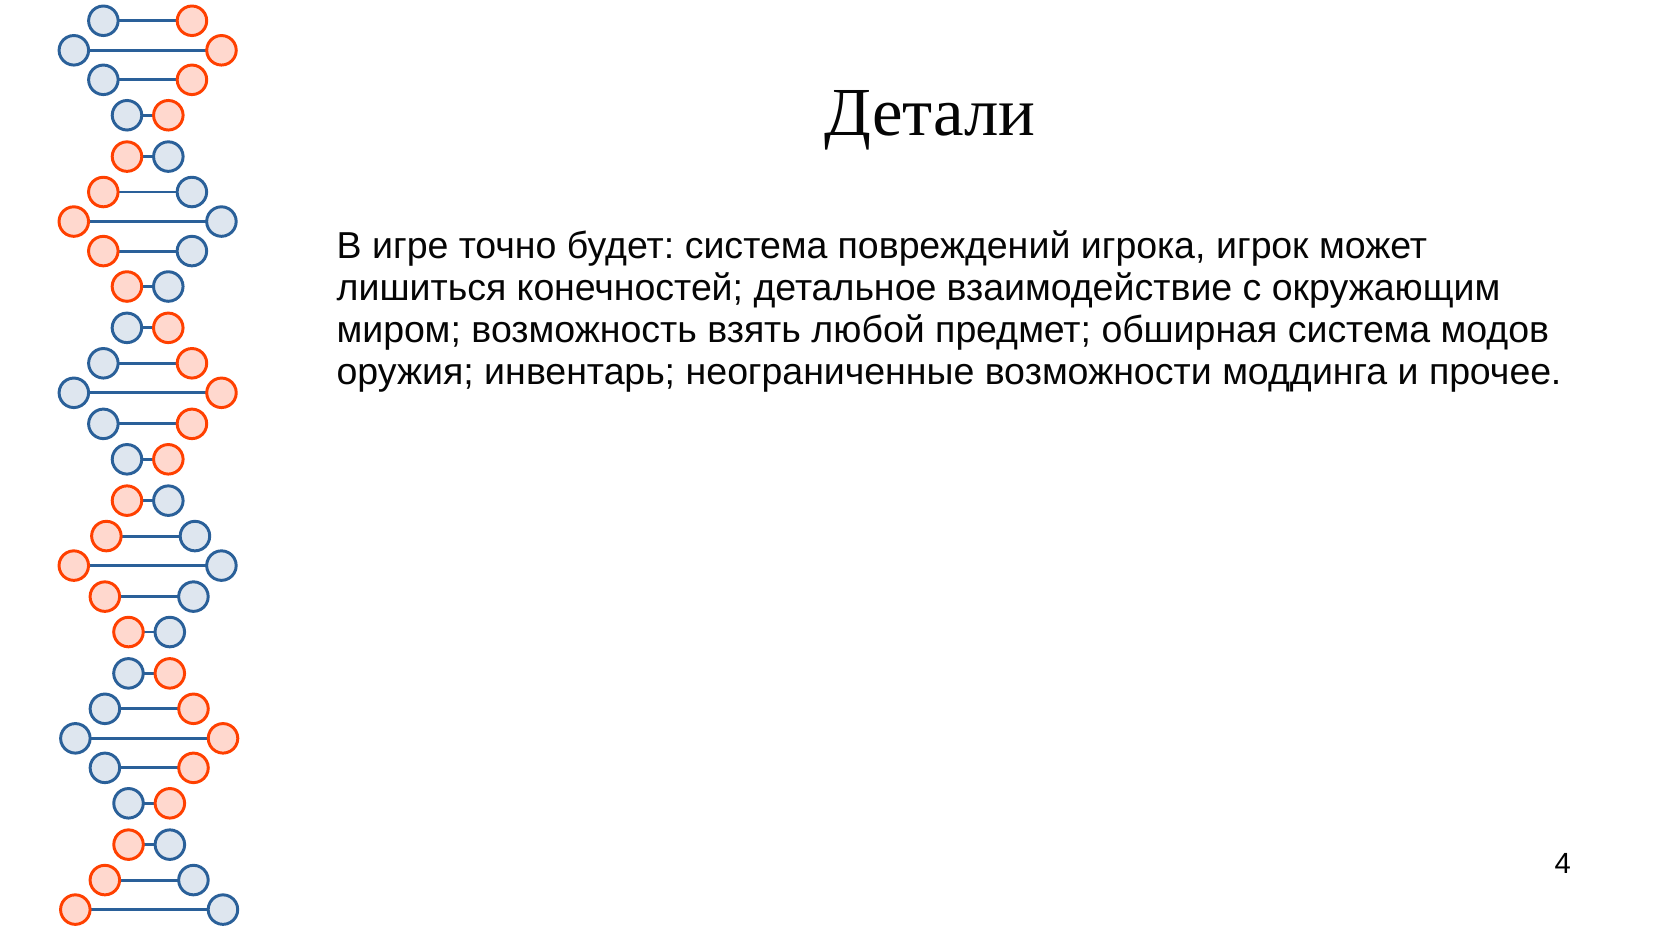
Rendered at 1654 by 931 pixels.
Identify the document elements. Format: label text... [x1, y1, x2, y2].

list В игре точно будет: система повреждений игрока, игрок может лишиться конечностей; детальное взаимодействие с окружающим миром; возможность взять любой предмет; обширная система модов оружия; инвентарь; неограниченные возможности моддинга и прочее. [265, 224, 1595, 764]
title Детали [265, 35, 1595, 189]
